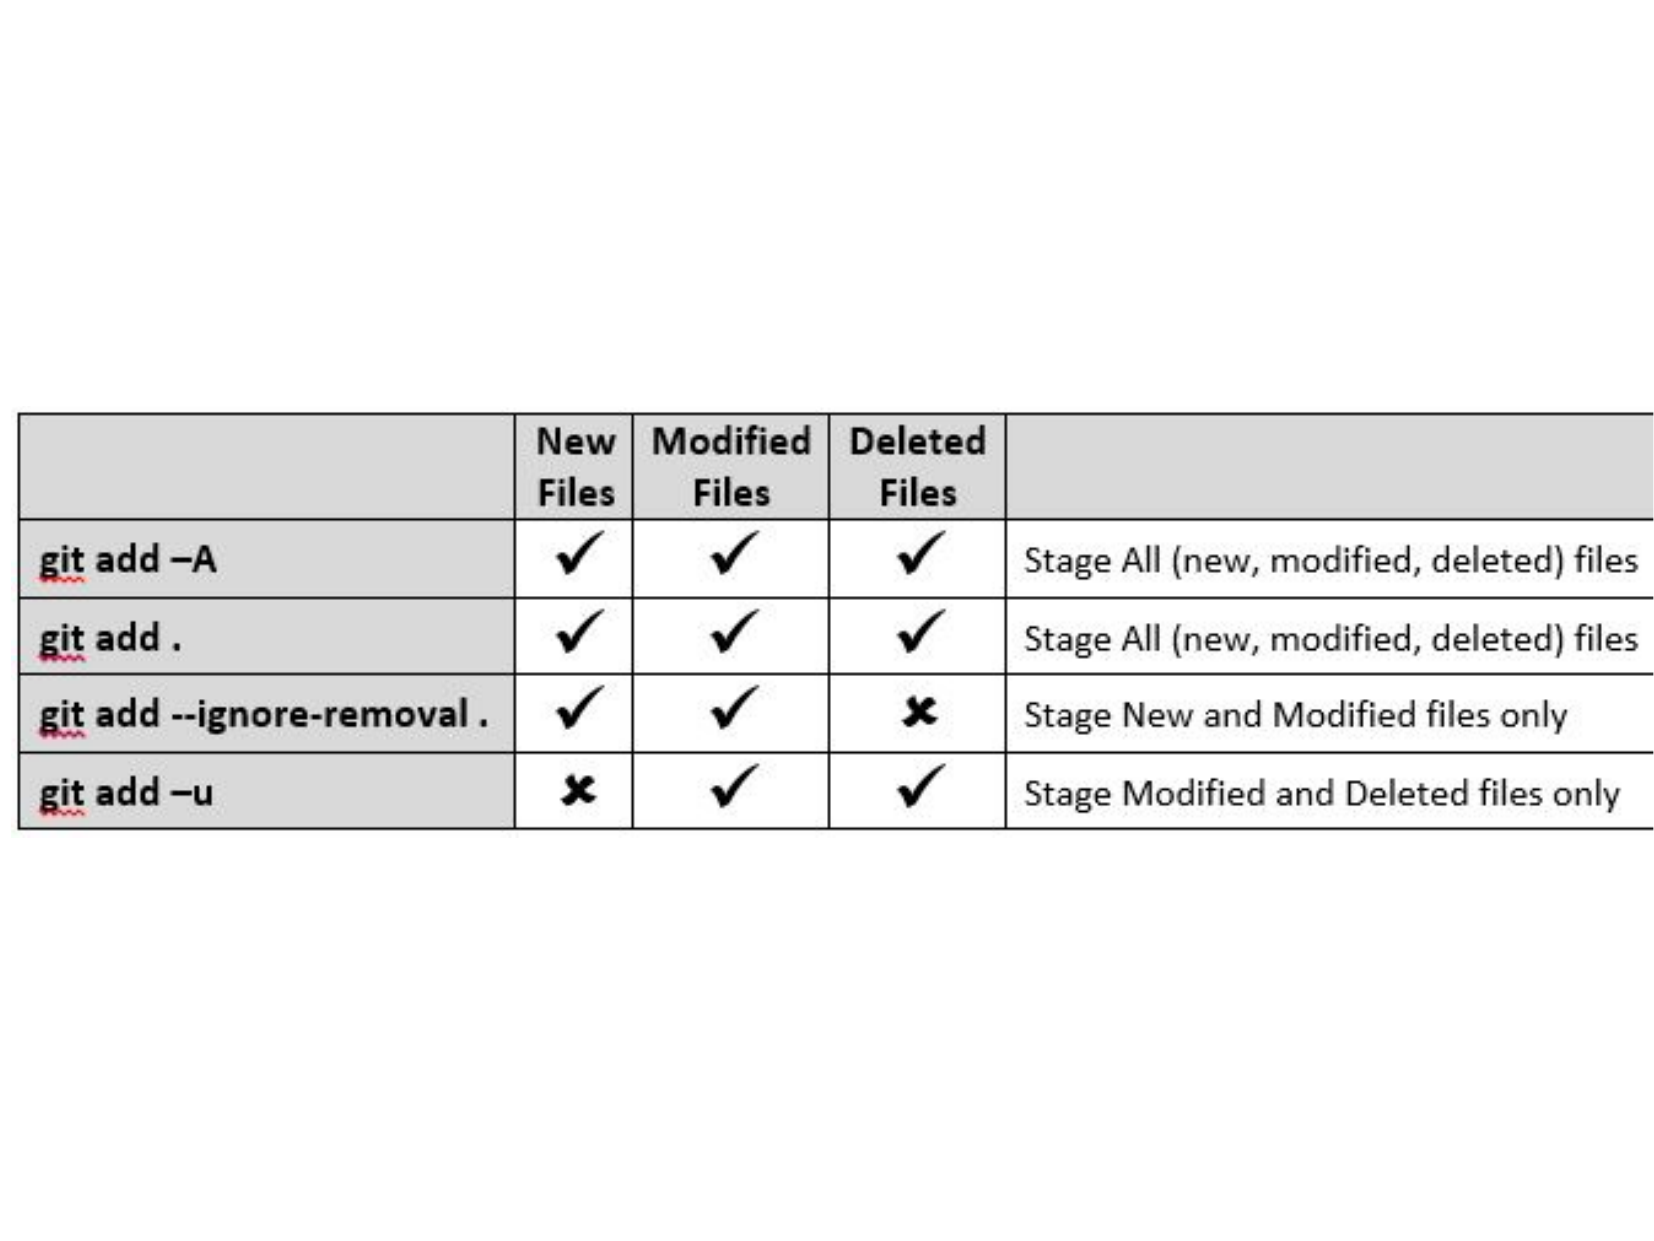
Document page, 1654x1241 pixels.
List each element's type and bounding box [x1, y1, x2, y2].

picture [11, 406, 1654, 838]
